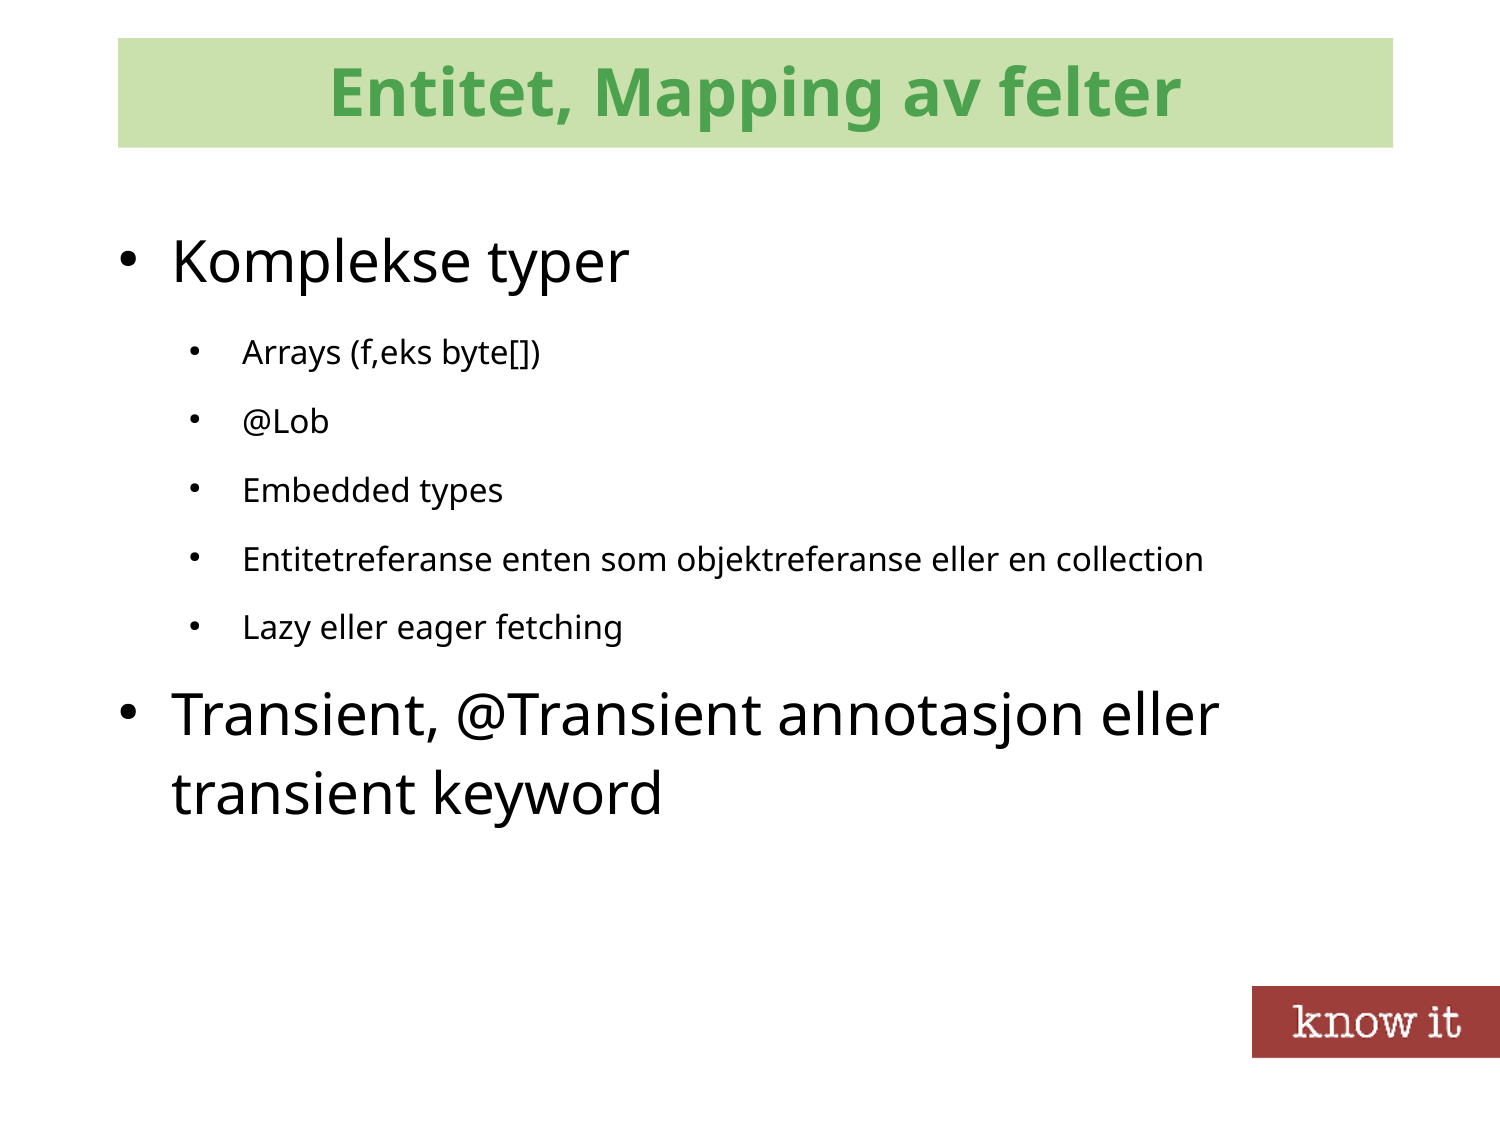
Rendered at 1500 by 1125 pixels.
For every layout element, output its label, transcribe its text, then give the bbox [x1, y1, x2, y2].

picture [1252, 986, 1500, 1058]
text_box Entitet, Mapping av felter [118, 38, 1394, 148]
list Komplekse typer Arrays (f,eks byte[]) @Lob Embedded types Entitetreferanse enten som objektreferanse eller en collection Lazy eller eager fetching Transient, @Transient annotasjon eller transient keyword [100, 220, 1360, 935]
